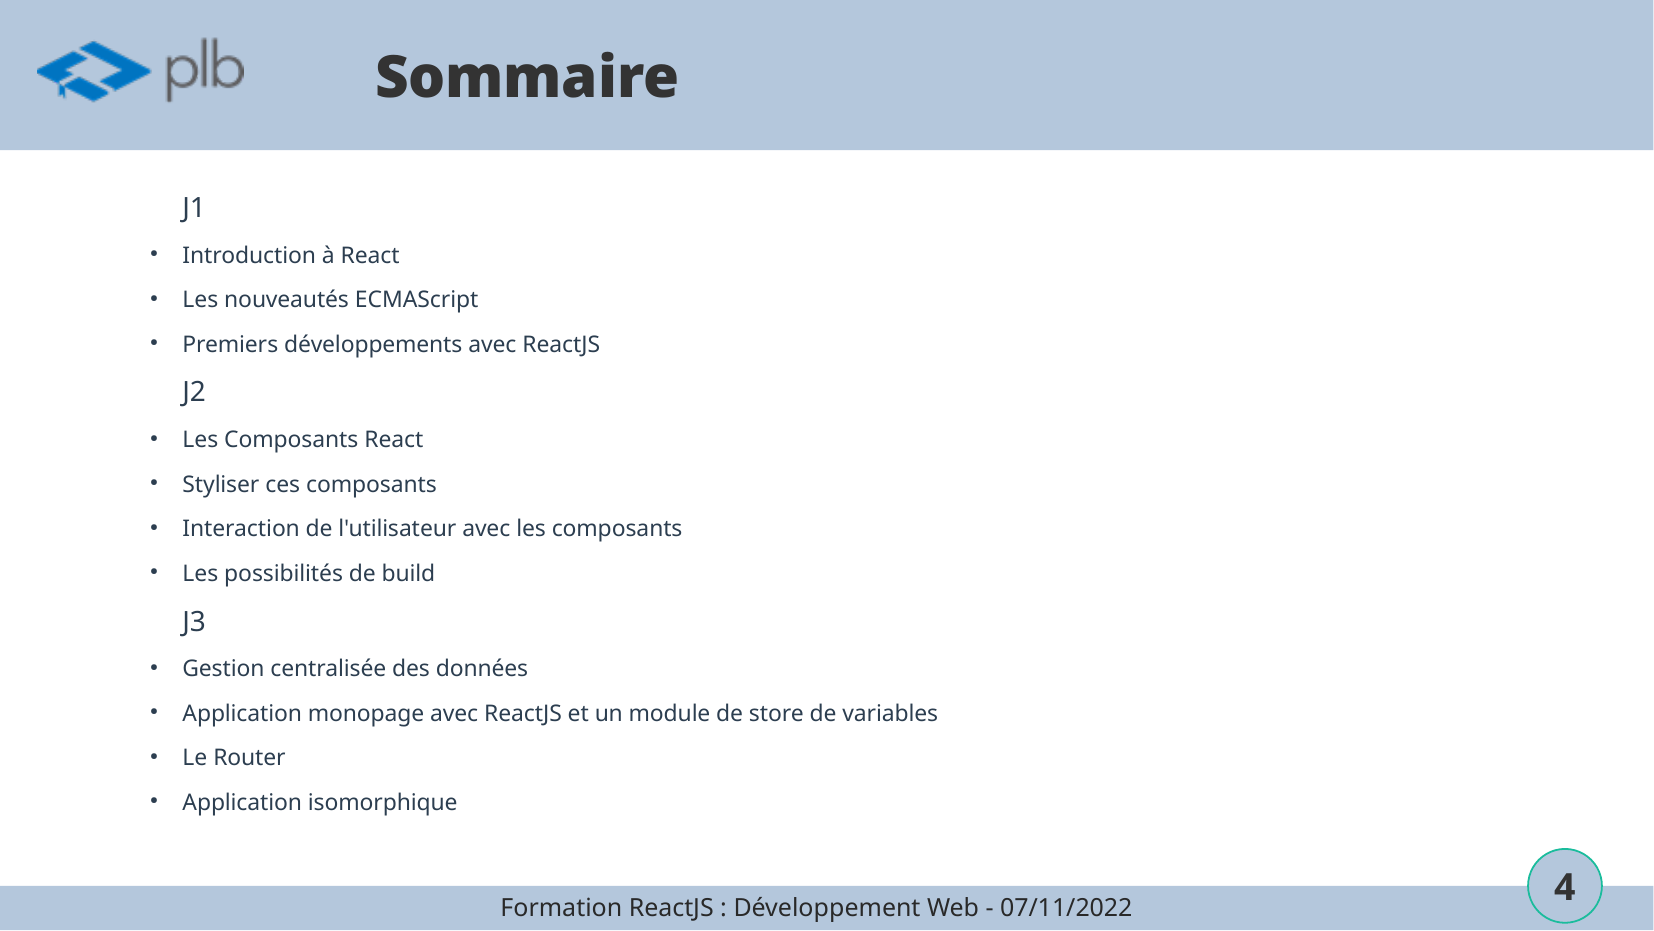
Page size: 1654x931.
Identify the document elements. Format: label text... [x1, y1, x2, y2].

text_box Formation ReactJS : Développement Web - 07/11/2022 [461, 888, 1173, 926]
title Sommaire [375, 0, 1654, 151]
list J1 Introduction à React Les nouveautés ECMAScript Premiers développements avec ReactJS J2 Les Composants React Styliser ces composants Interaction de l'utilisateur avec les composants Les possibilités de build J3 Gestion centralisée des données Application monopage avec ReactJS et un module de store de variables Le Router Application isomorphique [150, 187, 1538, 826]
picture [37, 33, 244, 113]
